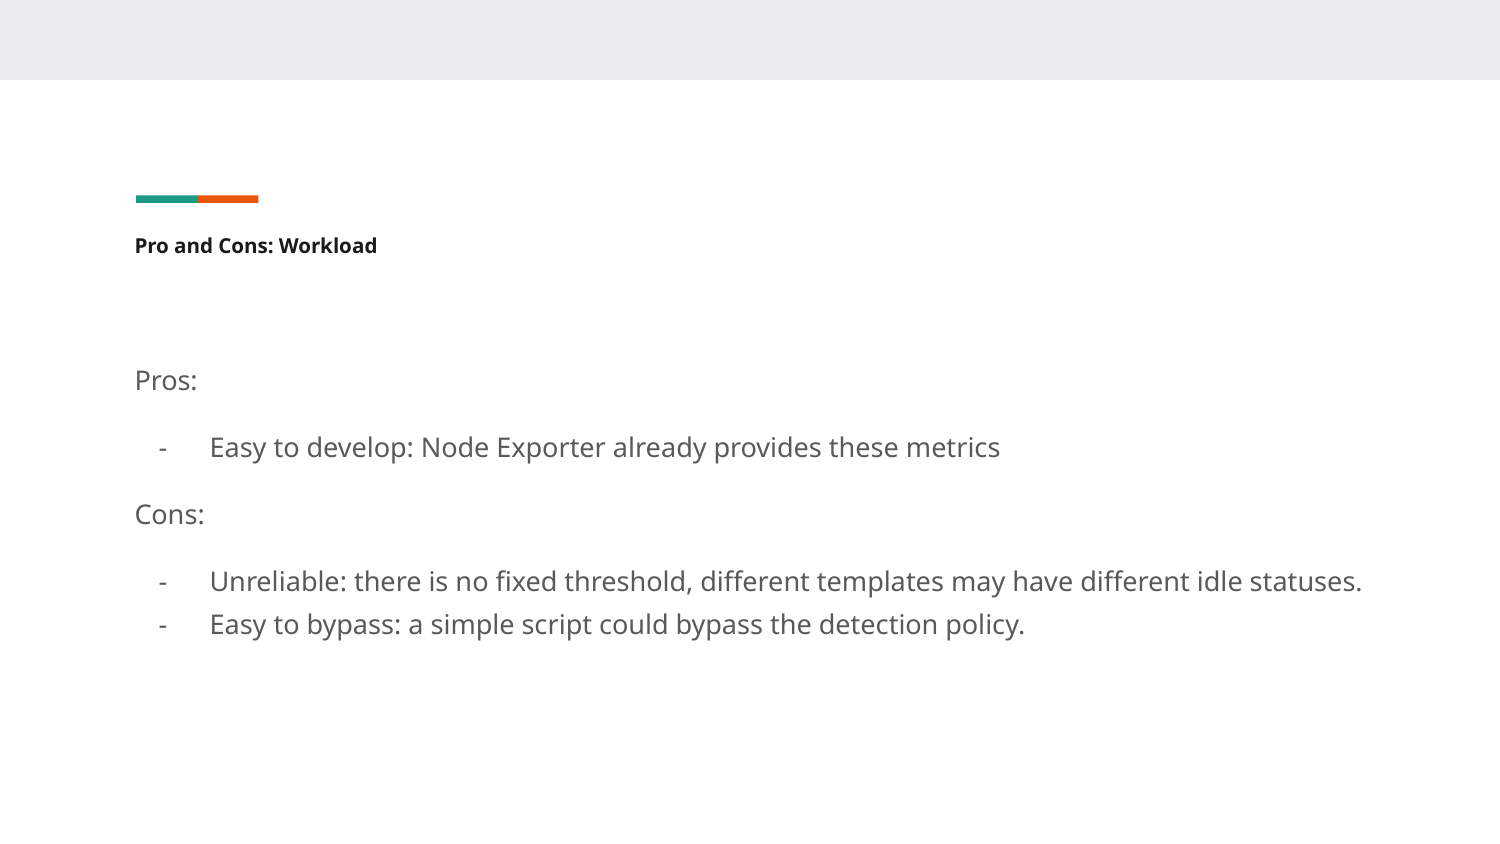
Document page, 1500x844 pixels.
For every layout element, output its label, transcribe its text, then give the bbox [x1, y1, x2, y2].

list Pros: Easy to develop: Node Exporter already provides these metrics Cons: Unreliable: there is no fixed threshold, different templates may have different idle statuses. Easy to bypass: a simple script could bypass the detection policy. [119, 341, 1381, 712]
title Pro and Cons: Workload [119, 216, 1381, 305]
